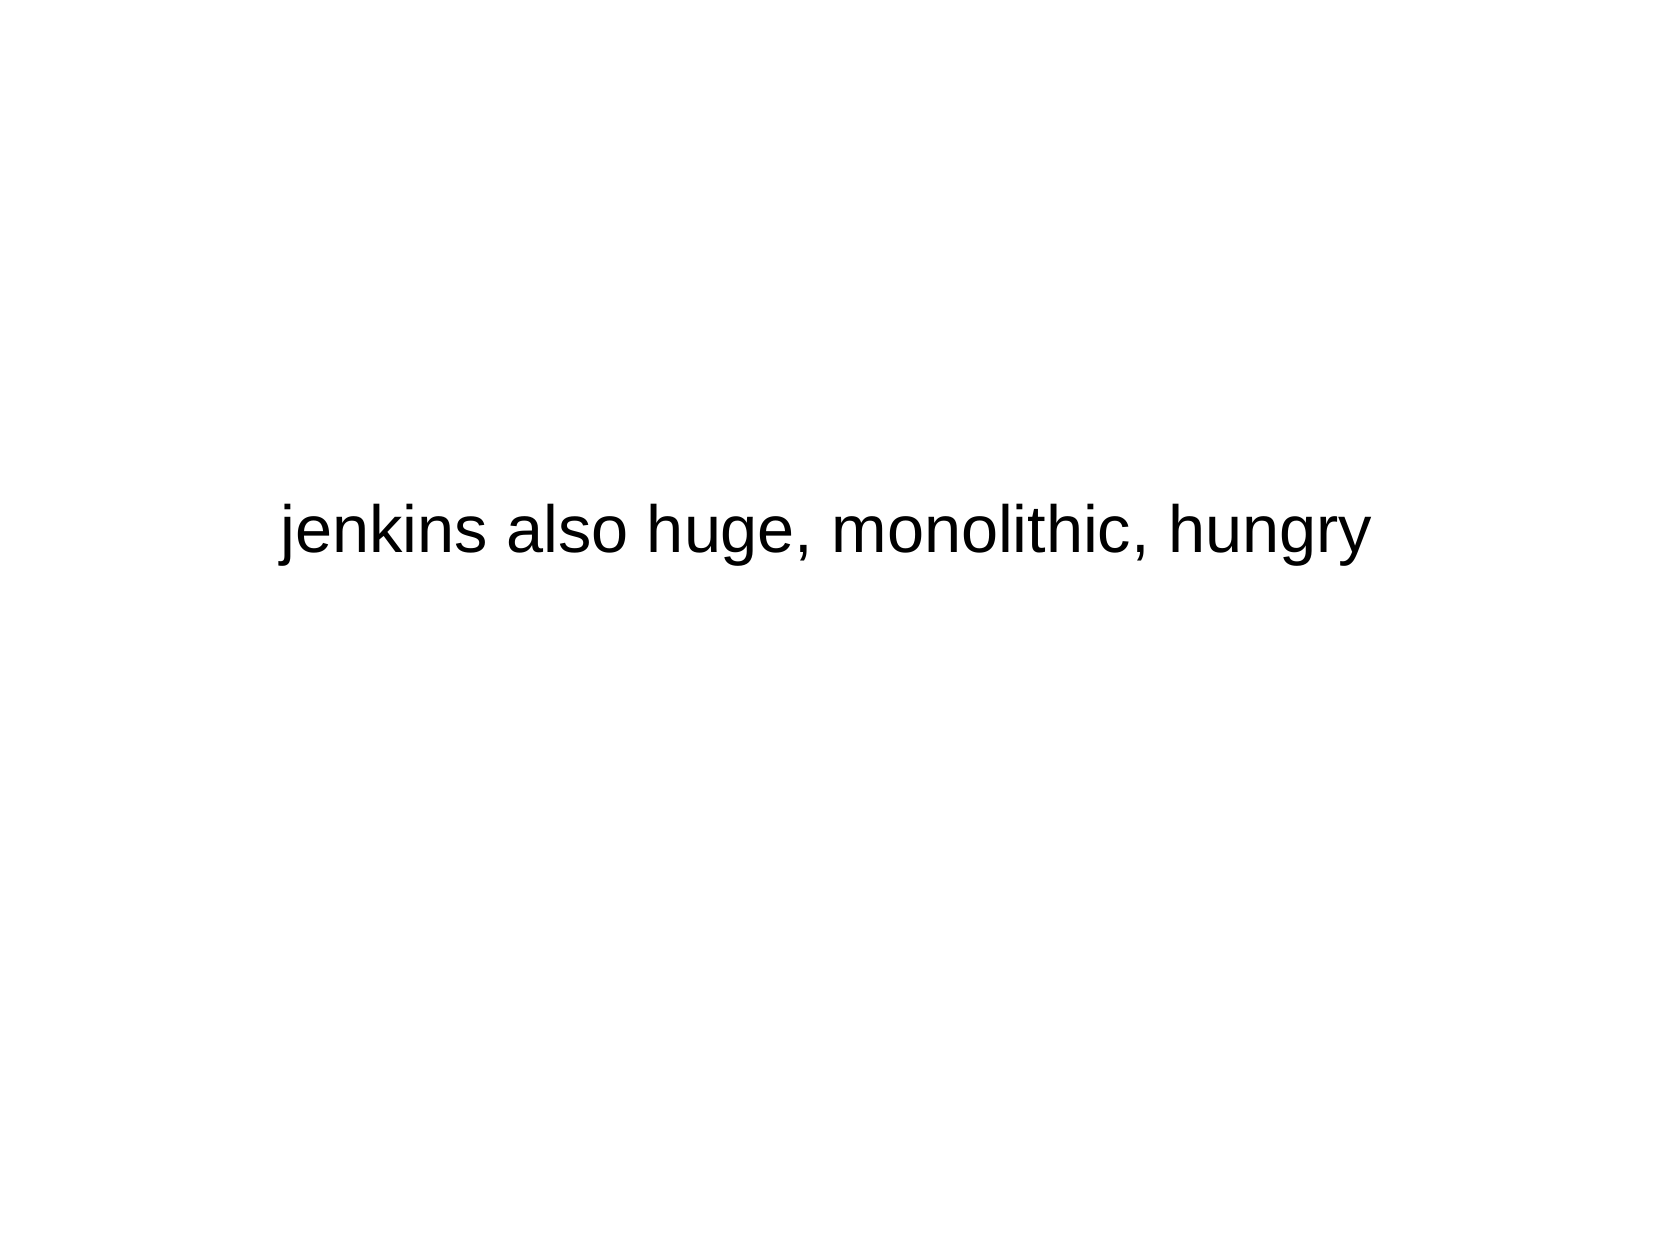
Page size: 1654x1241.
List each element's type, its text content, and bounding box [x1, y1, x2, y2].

subtitle jenkins also huge, monolithic, hungry [82, 49, 1571, 1010]
